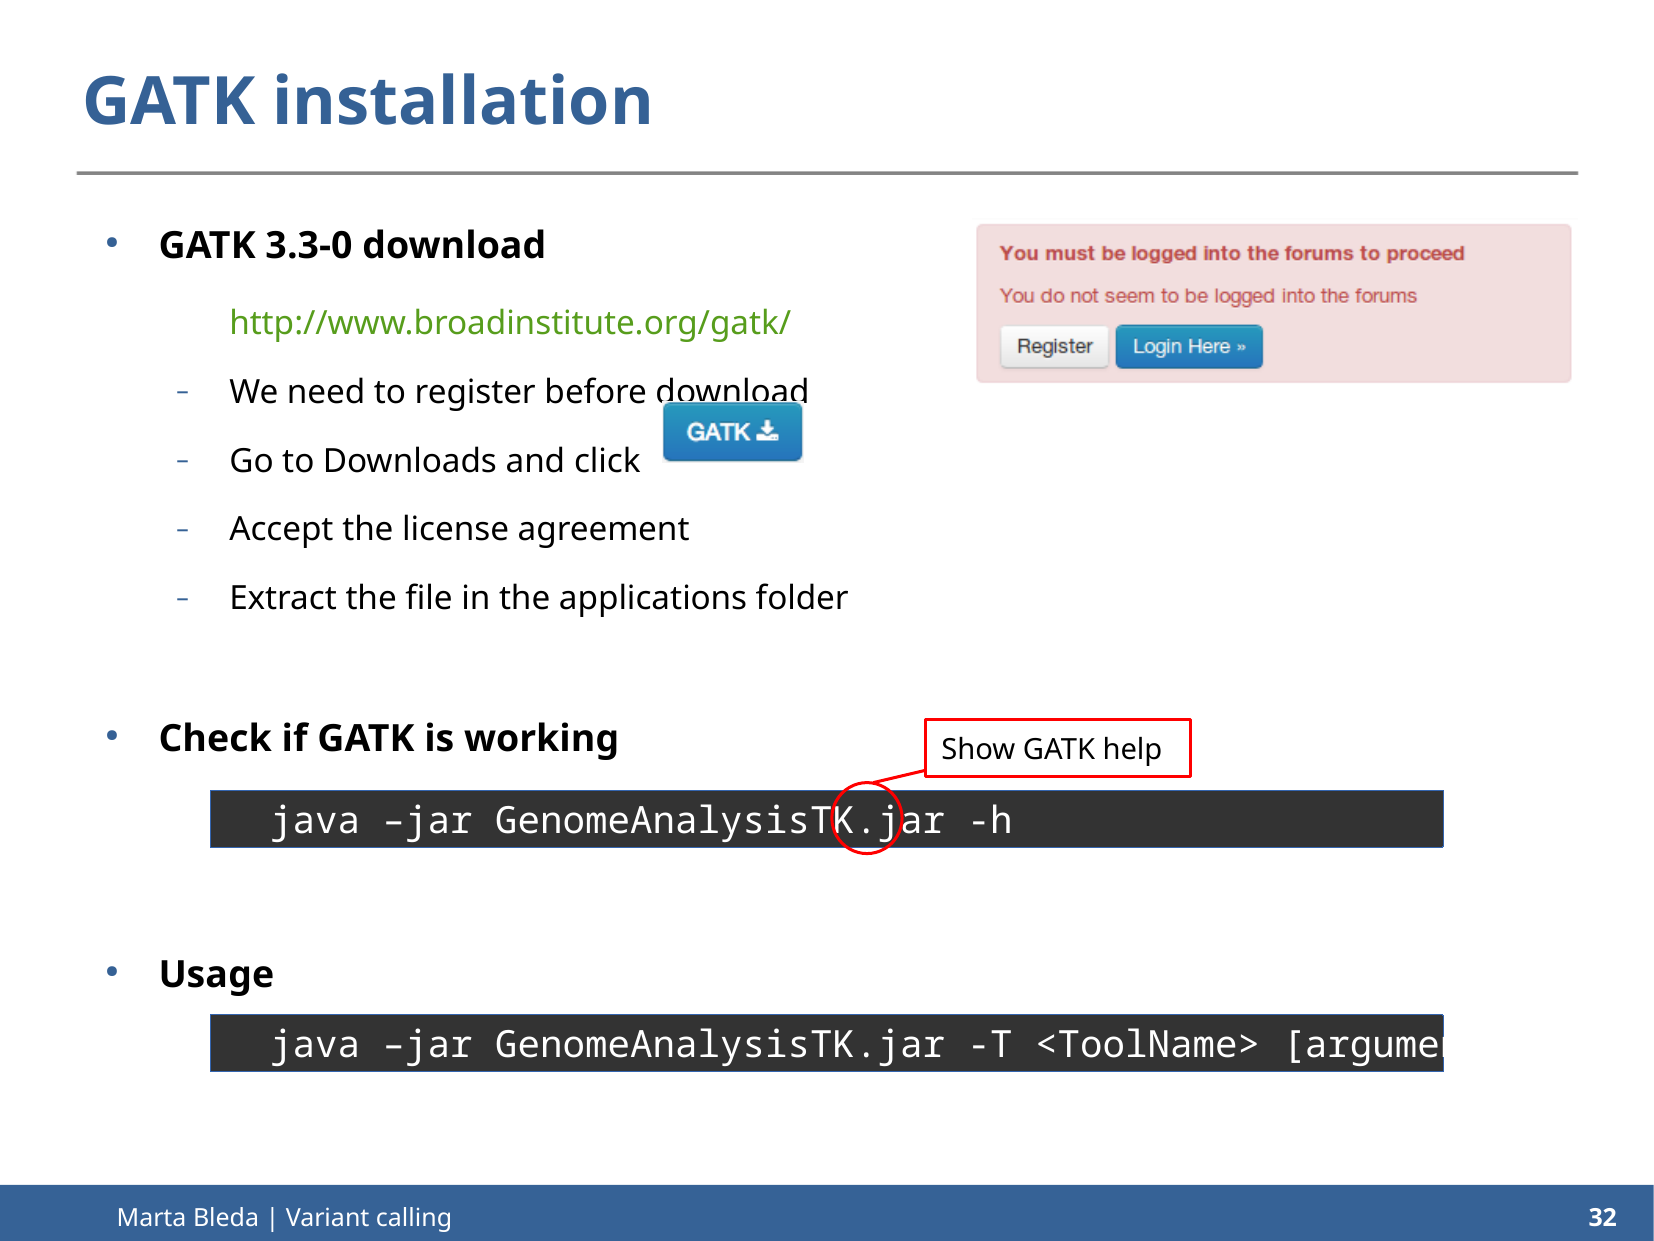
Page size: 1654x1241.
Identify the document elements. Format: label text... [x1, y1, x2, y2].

text_box java –jar GenomeAnalysisTK.jar -h [210, 790, 844, 848]
picture [74, 170, 1580, 175]
text_box Show GATK help [925, 719, 1191, 771]
title GATK installation [82, 49, 1571, 148]
text_box java –jar GenomeAnalysisTK.jar -h [890, 790, 1444, 848]
picture [662, 401, 804, 463]
picture [972, 218, 1578, 391]
list GATK 3.3-0 download http://www.broadinstitute.org/gatk/ We need to register before download Go to Downloads and click Accept the license agreement Extract the file in the applications folder Check if GATK is working Usage [87, 218, 1632, 1053]
text_box java –jar GenomeAnalysisTK.jar -h [836, 790, 900, 848]
text_box java –jar GenomeAnalysisTK.jar -T <ToolName> [arguments] [210, 1014, 1444, 1072]
